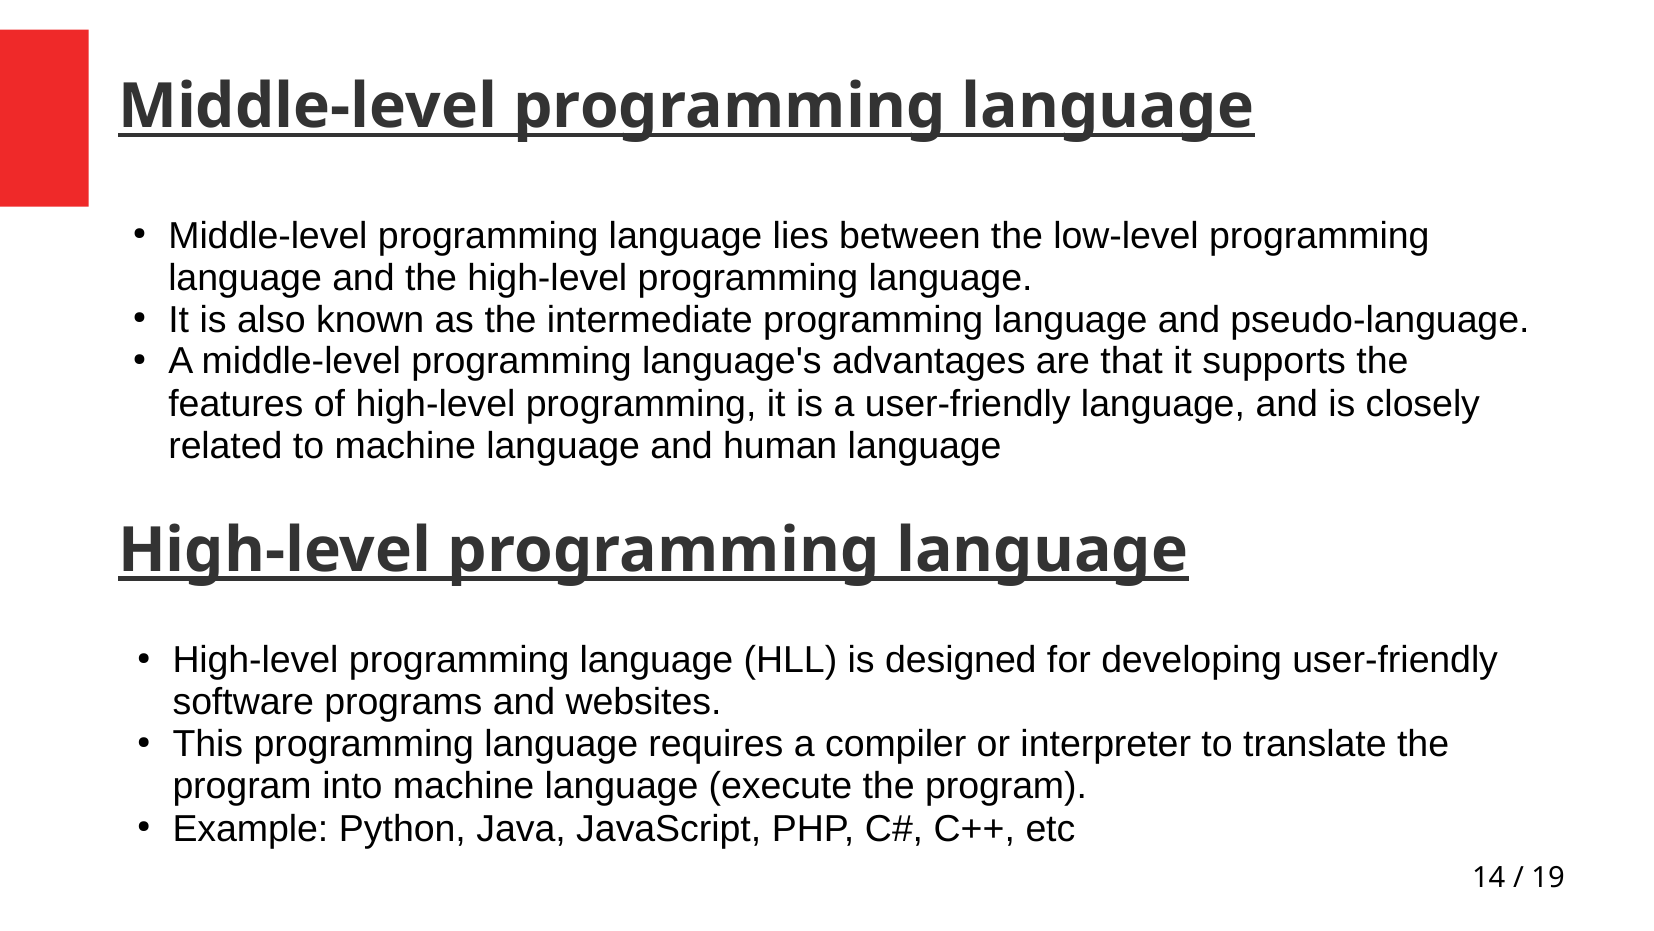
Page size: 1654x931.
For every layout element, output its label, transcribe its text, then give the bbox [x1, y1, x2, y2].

text_box Middle-level programming language lies between the low-level programming language and the high-level programming language. It is also known as the intermediate programming language and pseudo-language. A middle-level programming language's advantages are that it supports the features of high-level programming, it is a user-friendly language, and is closely related to machine language and human language [118, 206, 1565, 473]
text_box High-level programming language (HLL) is designed for developing user-friendly software programs and websites. This programming language requires a compiler or interpreter to translate the program into machine language (execute the program). Example: Python, Java, JavaScript, PHP, C#, C++, etc [122, 631, 1536, 857]
title Middle-level programming language [118, 29, 1595, 178]
title High-level programming language [118, 473, 1595, 622]
